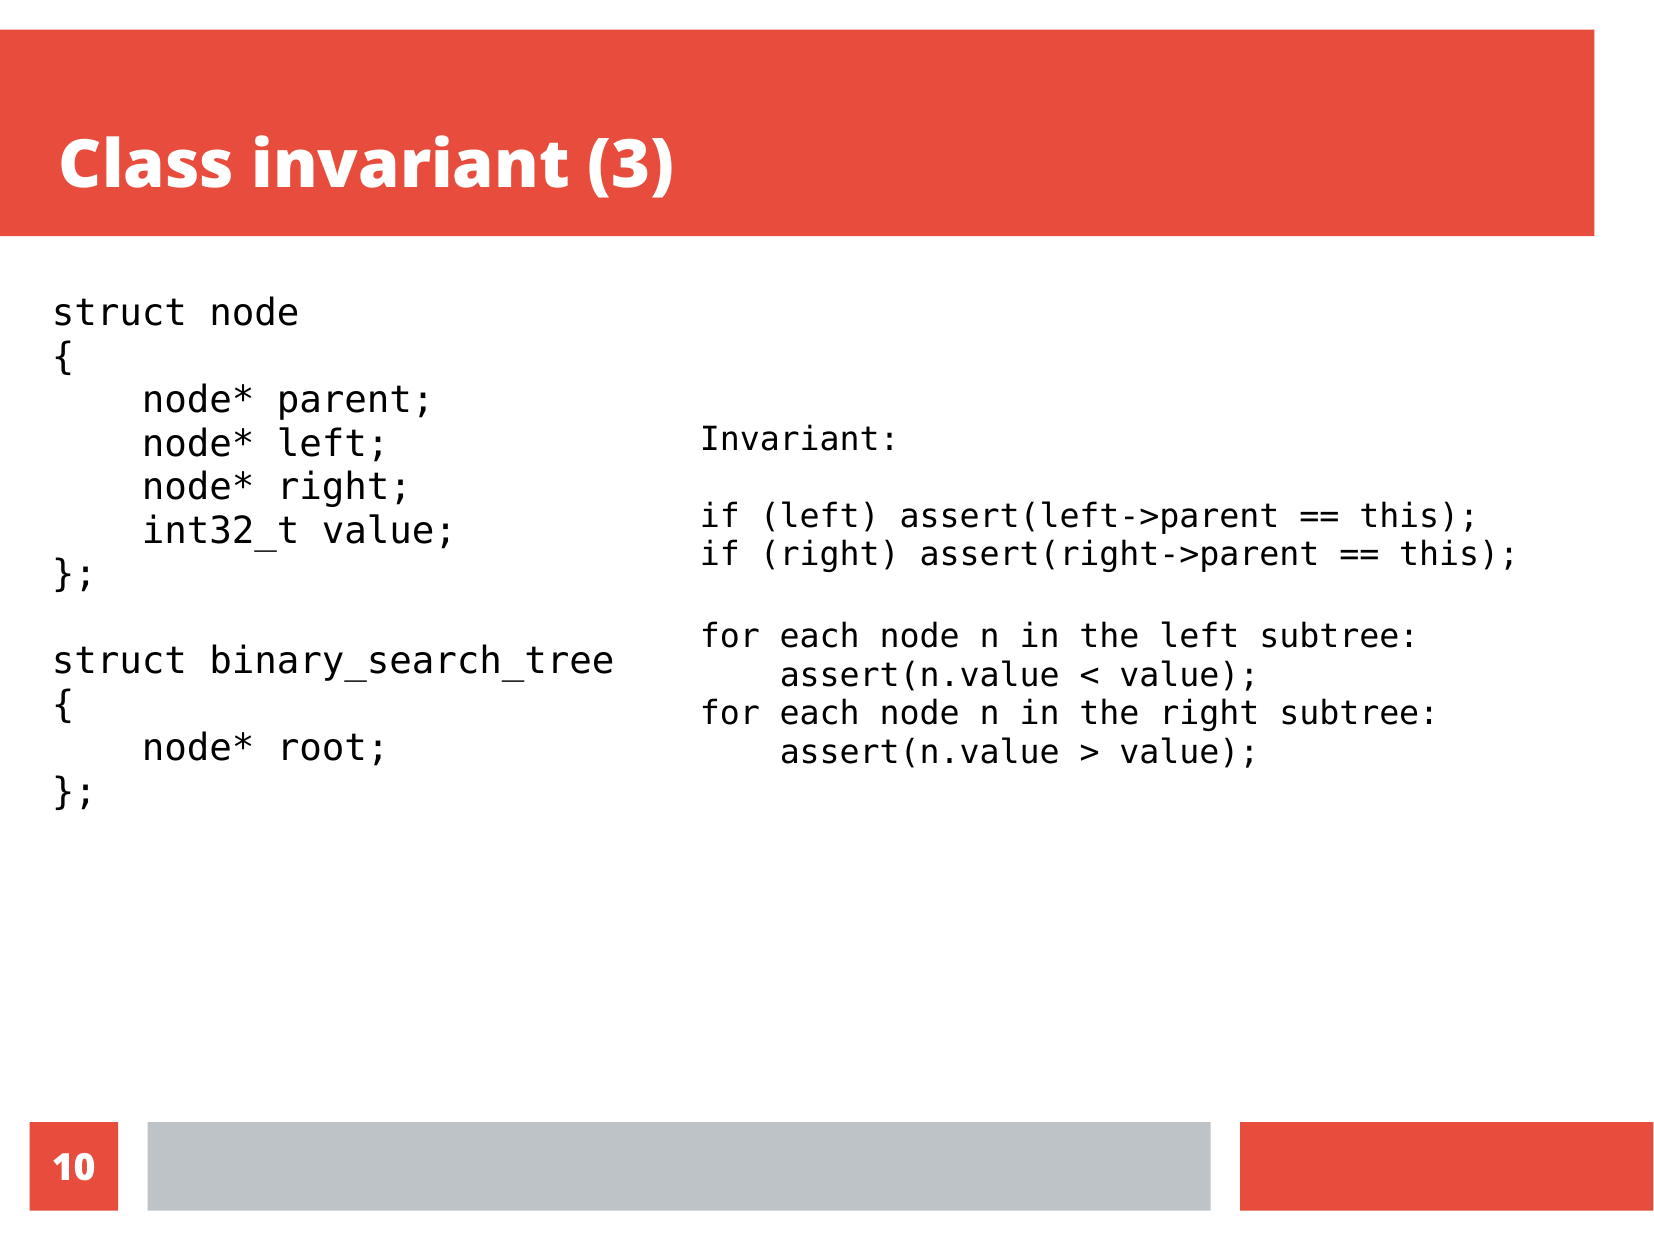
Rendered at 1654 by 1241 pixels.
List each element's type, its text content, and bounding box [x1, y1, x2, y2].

text_box struct node { node* parent; node* left; node* right; int32_t value; }; struct binary_search_tree { node* root; }; [37, 283, 674, 969]
title Class invariant (3) [59, 59, 1595, 207]
text_box Invariant: if (left) assert(left->parent == this); if (right) assert(right->parent == this); for each node n in the left subtree: assert(n.value < value); for each node n in the right subtree: assert(n.value > value); [685, 412, 1642, 863]
